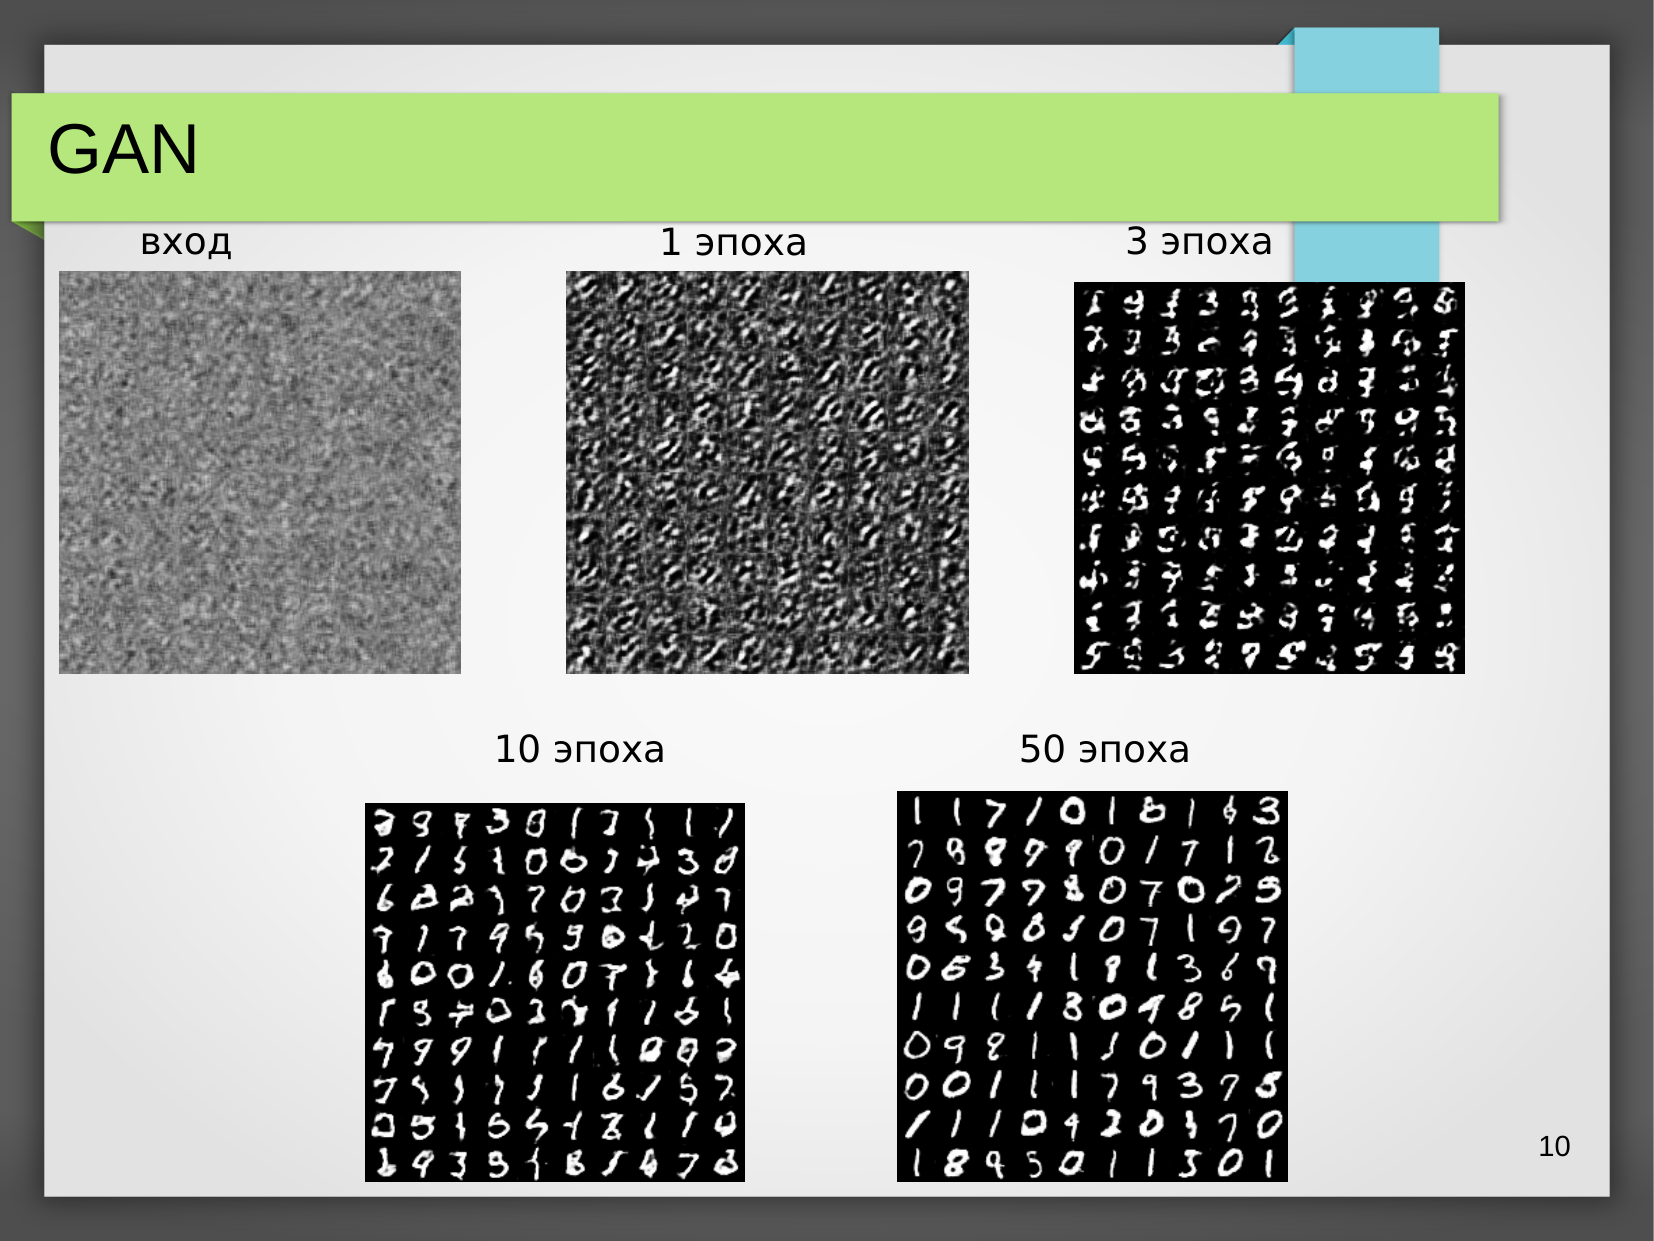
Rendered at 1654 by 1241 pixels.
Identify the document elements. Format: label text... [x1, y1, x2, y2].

text_box вход [124, 212, 308, 271]
text_box 10 эпоха [479, 720, 709, 780]
title GAN [47, 109, 1501, 189]
text_box 3 эпоха [1110, 212, 1293, 271]
text_box 1 эпоха [644, 212, 827, 272]
text_box 50 эпоха [1003, 720, 1252, 779]
picture [0, 0, 1654, 1241]
